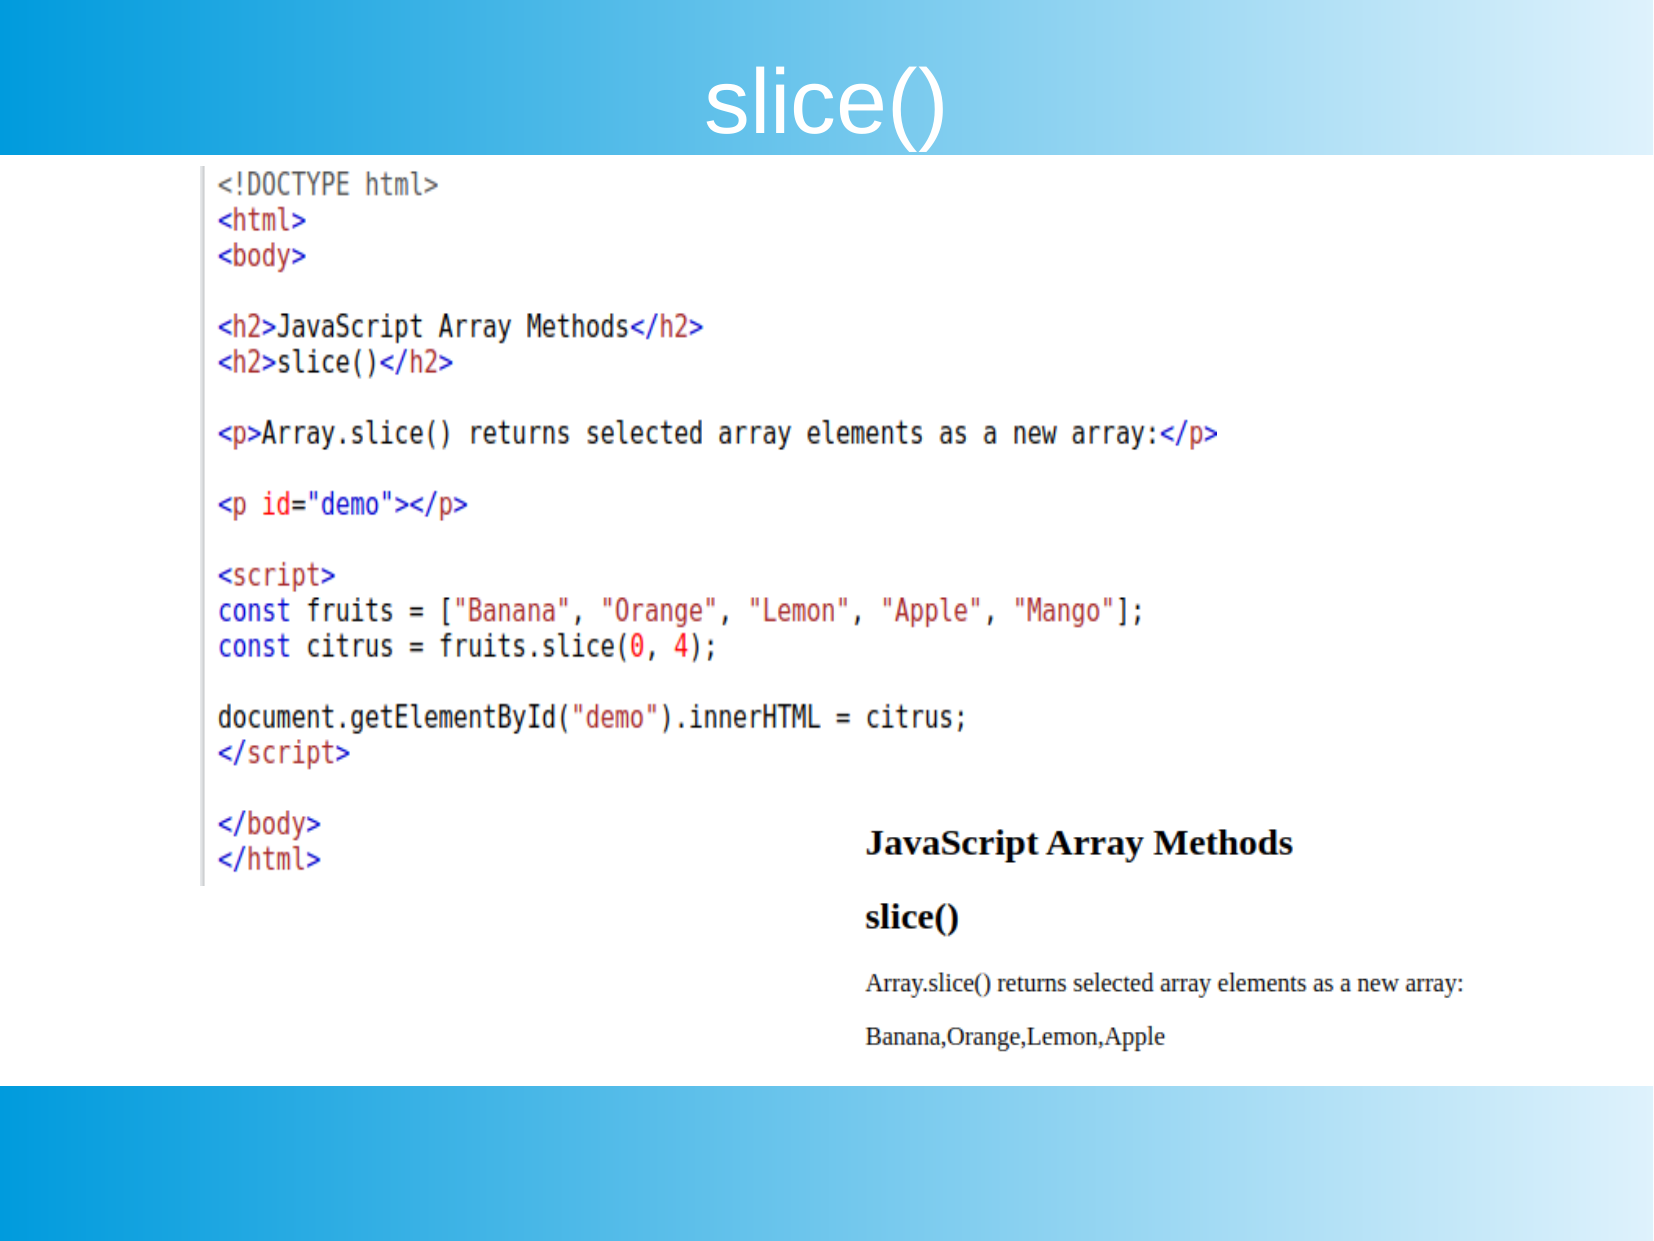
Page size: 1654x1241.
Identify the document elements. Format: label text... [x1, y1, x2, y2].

picture [200, 166, 1512, 1075]
title slice() [82, 49, 1571, 155]
